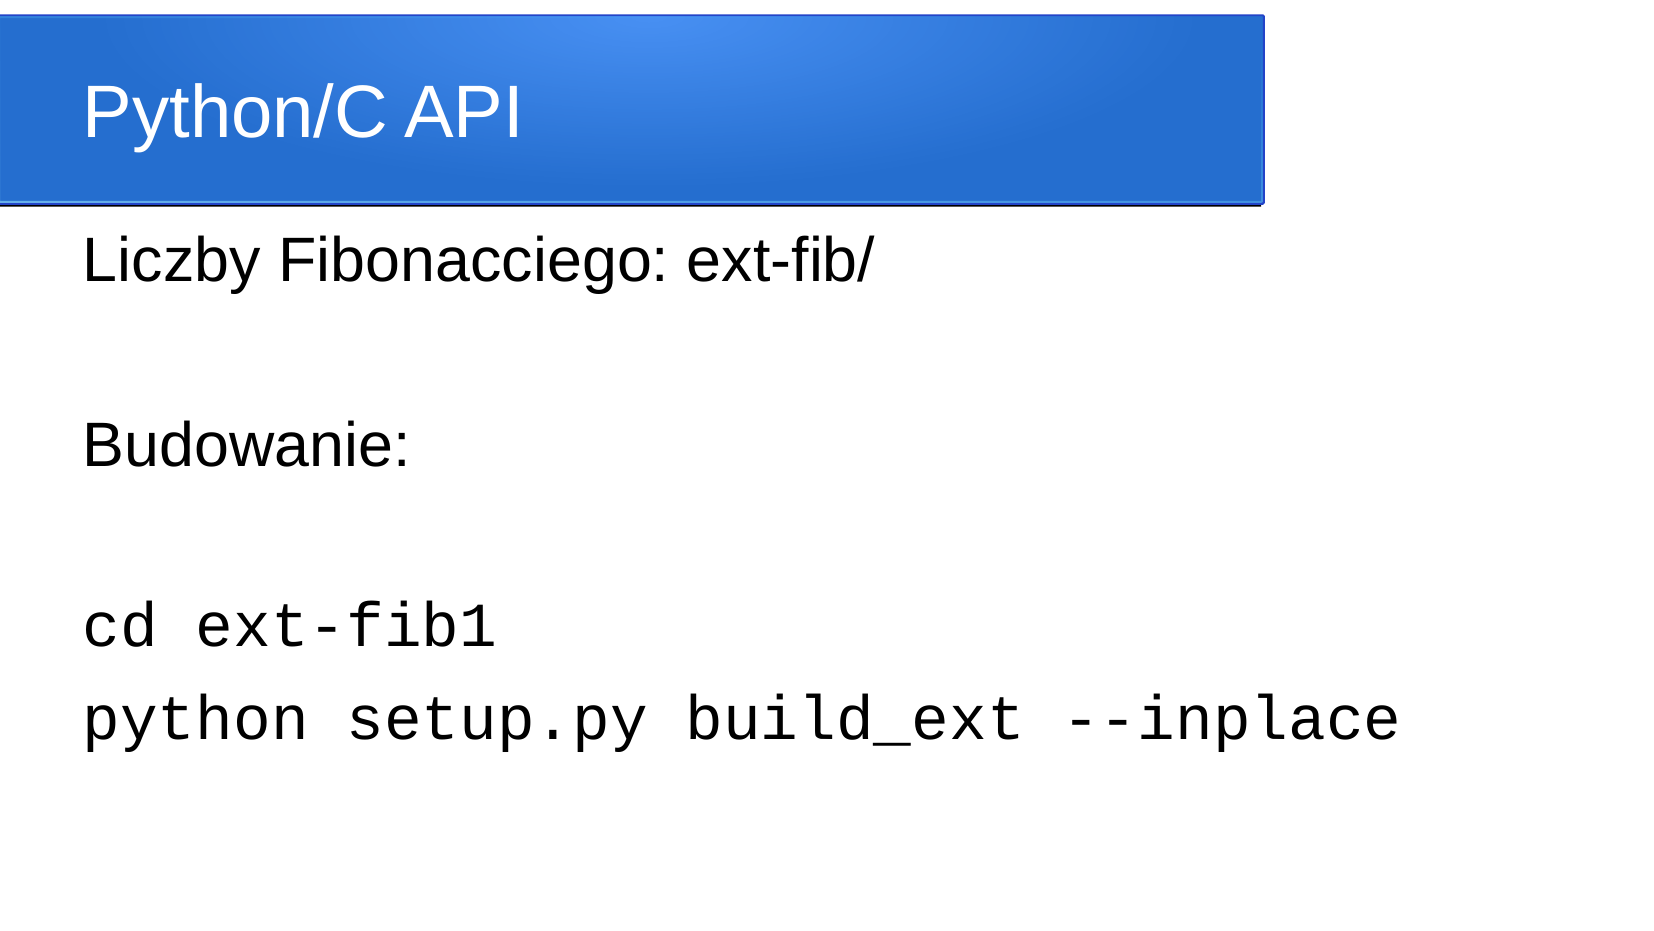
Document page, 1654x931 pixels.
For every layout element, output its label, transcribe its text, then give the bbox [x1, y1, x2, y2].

title Python/C API [82, 35, 1235, 189]
list Liczby Fibonacciego: ext-fib/ Budowanie: cd ext-fib1 python setup.py build_ext --inplace [82, 224, 1571, 764]
